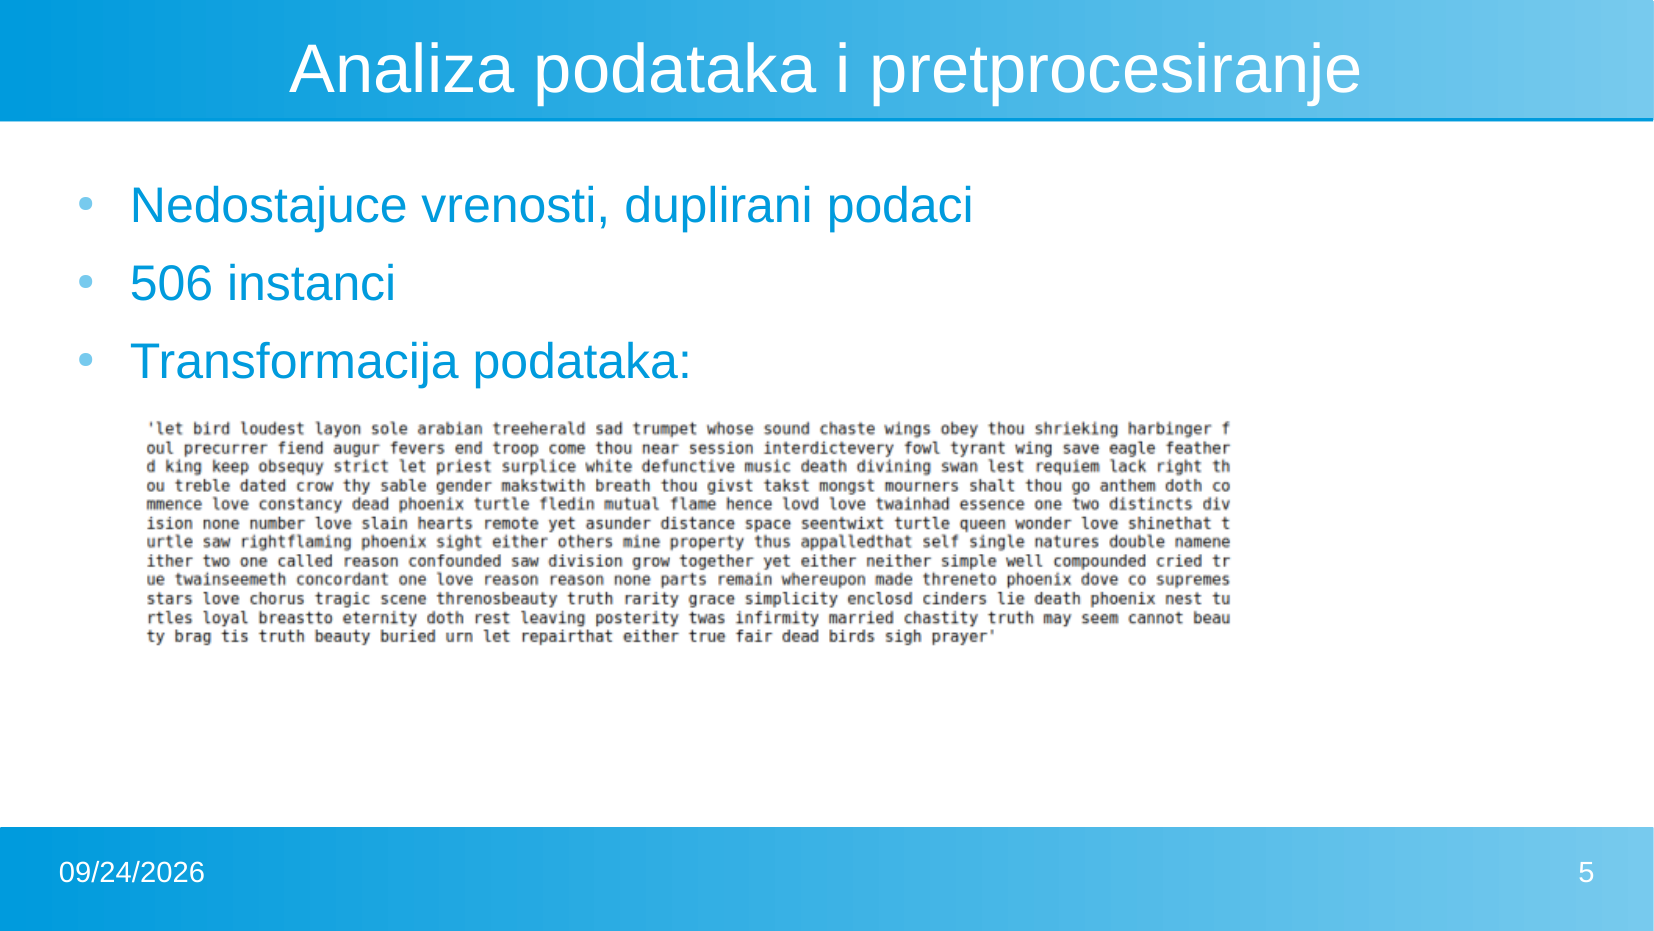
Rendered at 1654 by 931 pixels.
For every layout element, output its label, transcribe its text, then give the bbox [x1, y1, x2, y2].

list Nedostajuce vrenosti, duplirani podaci 506 instanci Transformacija podataka: [59, 177, 1595, 768]
title Analiza podataka i pretprocesiranje [59, 29, 1595, 108]
picture [146, 412, 1238, 647]
